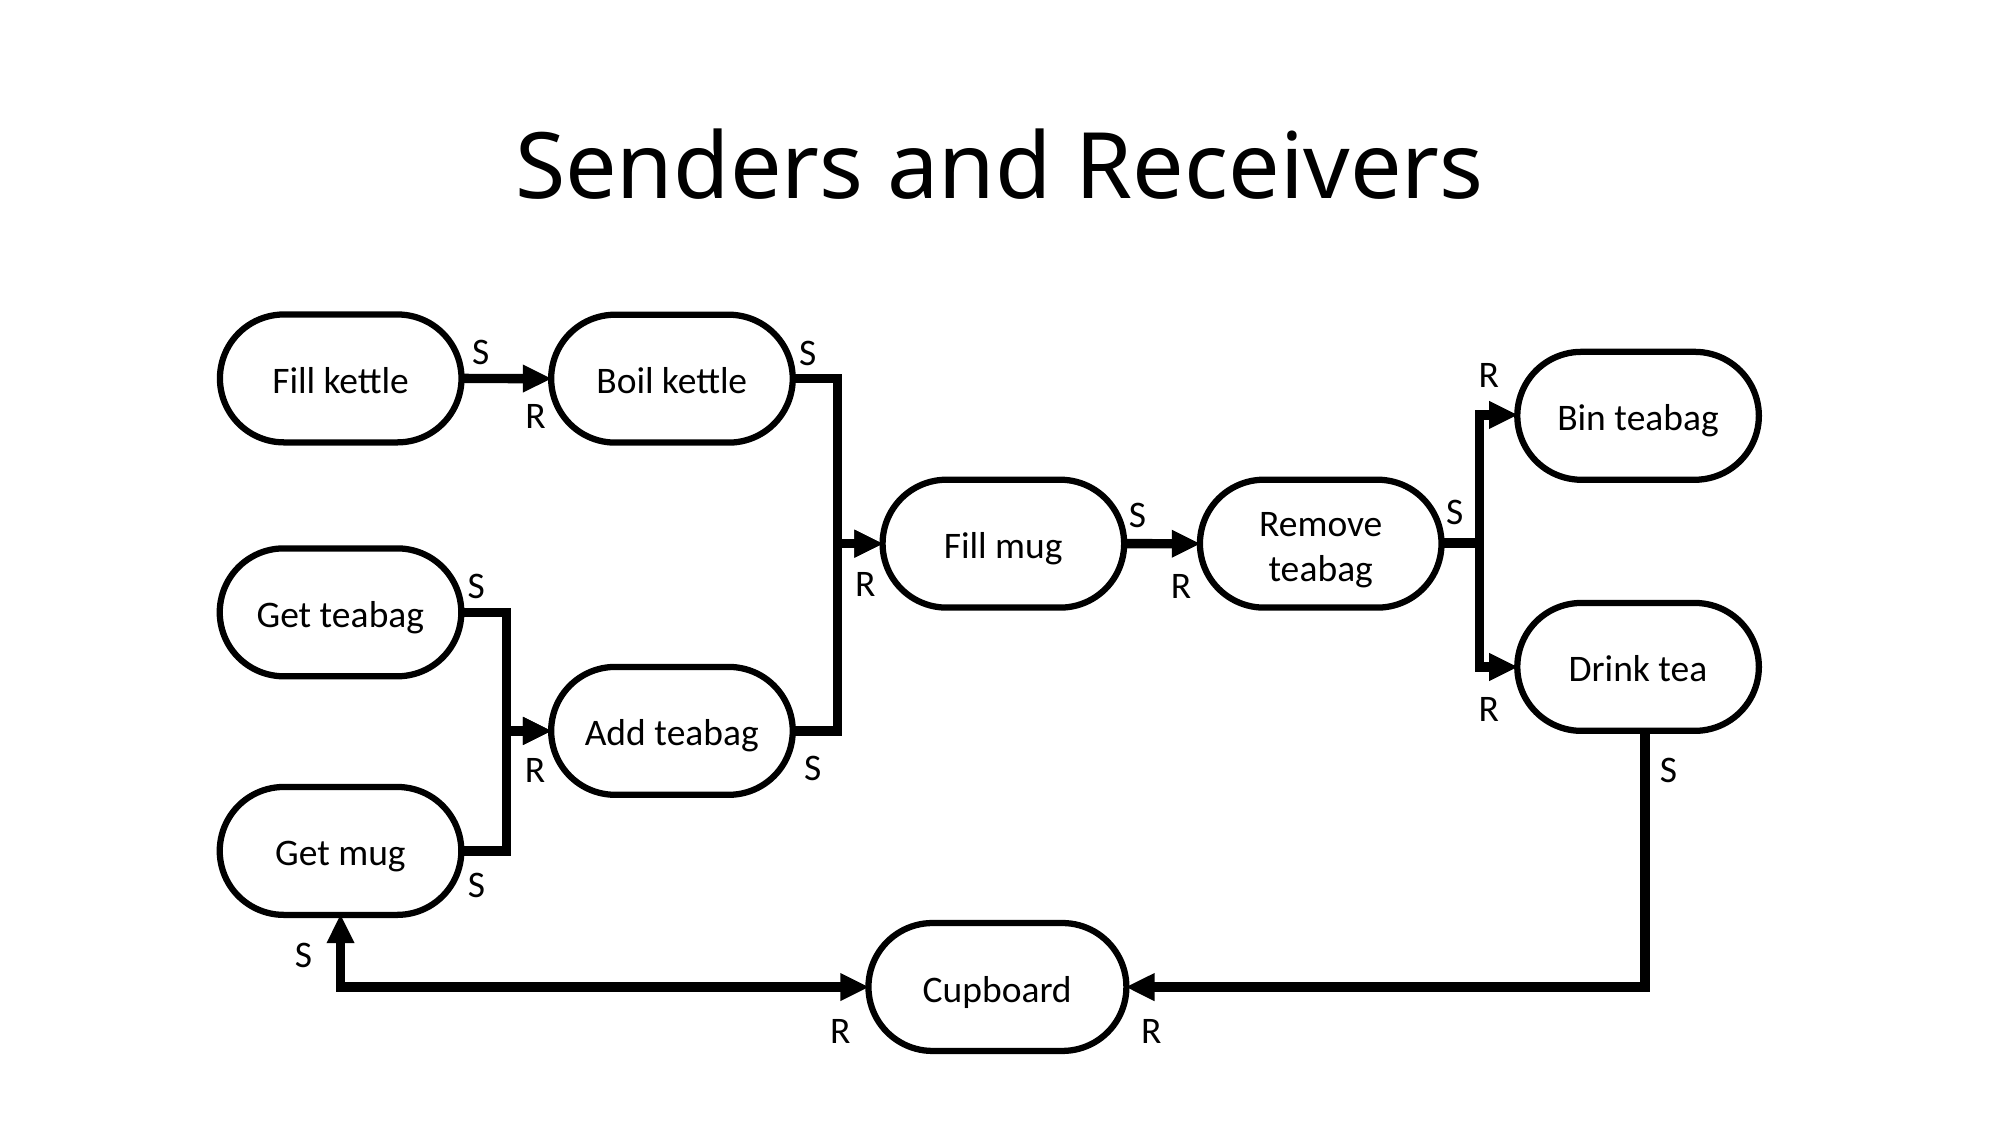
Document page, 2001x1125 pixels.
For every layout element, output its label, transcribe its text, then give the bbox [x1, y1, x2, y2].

text_box S [452, 553, 507, 614]
text_box R [1463, 676, 1518, 737]
text_box Get teabag [219, 548, 462, 677]
text_box S [457, 319, 511, 380]
text_box Remove teabag [1199, 479, 1442, 608]
text_box S [453, 852, 507, 913]
text_box R [840, 551, 894, 611]
text_box R [1463, 342, 1518, 403]
text_box Bin teabag [1517, 351, 1759, 480]
text_box S [280, 923, 334, 983]
text_box S [1113, 483, 1168, 543]
text_box Drink tea [1517, 602, 1759, 731]
text_box R [510, 737, 564, 798]
text_box S [784, 321, 838, 381]
text_box S [1431, 479, 1485, 540]
text_box R [1156, 553, 1210, 614]
text_box Fill mug [882, 479, 1124, 608]
title Senders and Receivers [137, 59, 1863, 278]
text_box Fill kettle [219, 314, 462, 443]
text_box Add teabag [551, 666, 793, 795]
text_box Boil kettle [551, 314, 793, 443]
text_box S [789, 735, 843, 796]
text_box R [510, 383, 564, 444]
text_box S [1645, 737, 1699, 798]
text_box R [815, 998, 869, 1059]
text_box Cupboard [868, 923, 1127, 1051]
text_box Get mug [219, 786, 462, 915]
text_box R [1126, 998, 1180, 1059]
